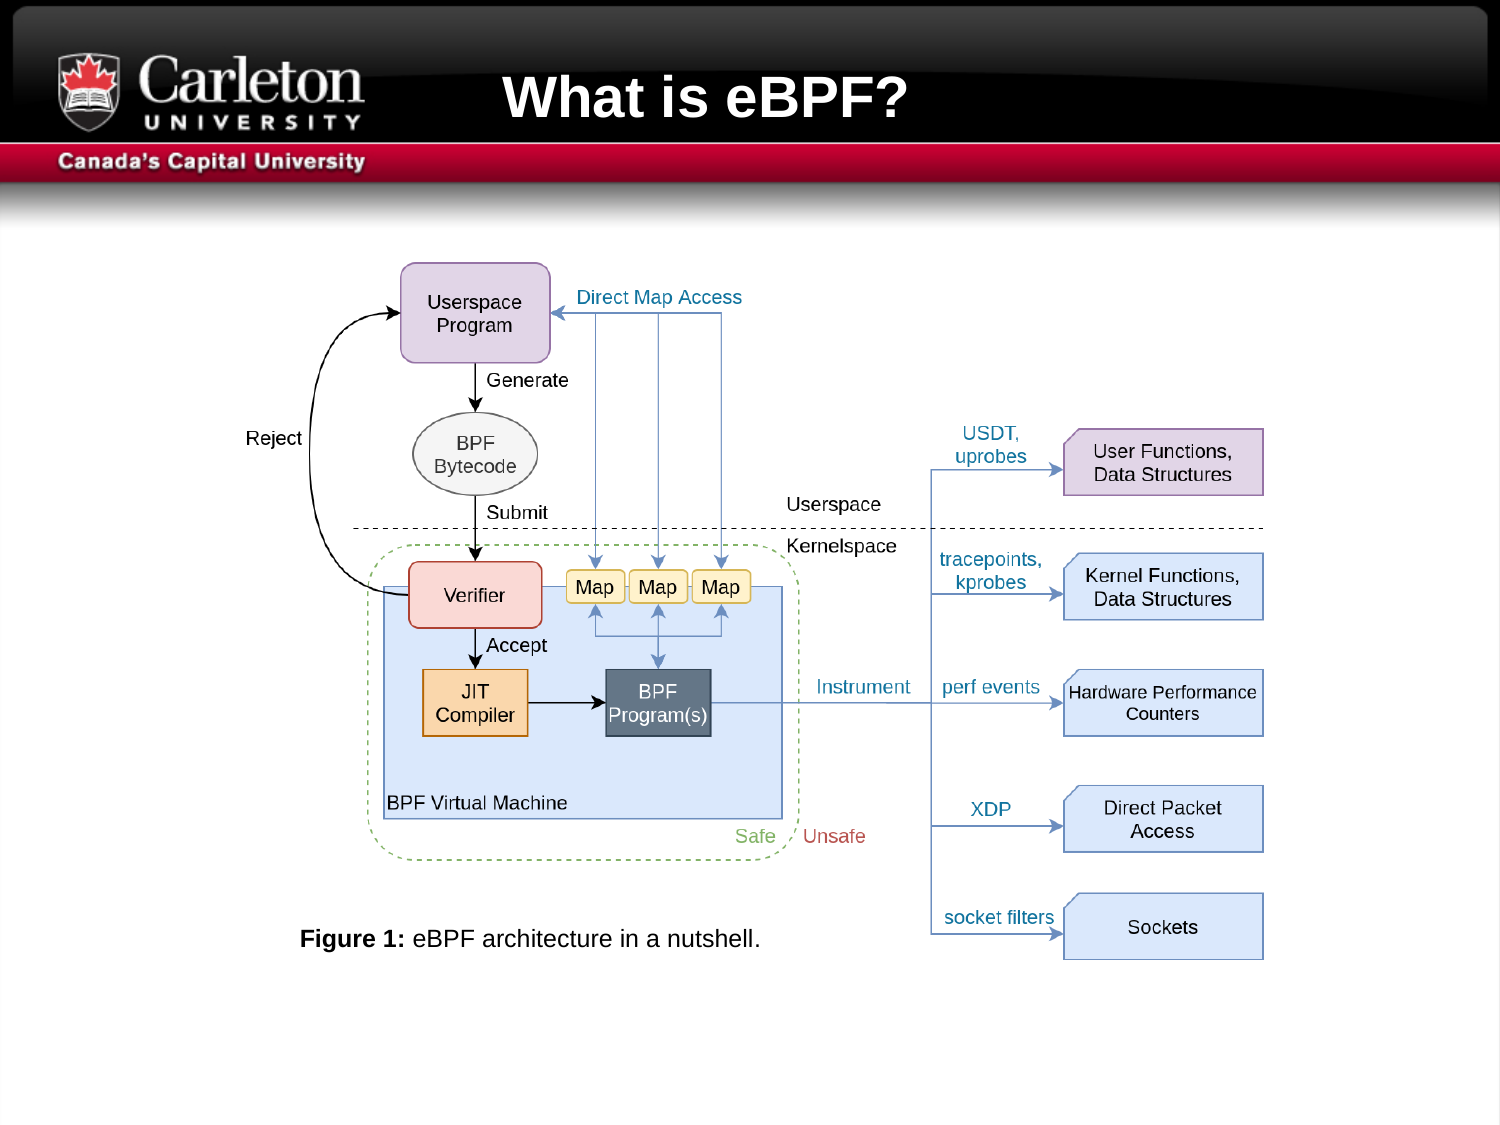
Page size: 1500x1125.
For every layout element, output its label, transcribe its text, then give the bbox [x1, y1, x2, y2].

text_box Figure 1: eBPF architecture in a nutshell. [285, 915, 856, 990]
title What is eBPF? [487, 37, 1438, 150]
picture [0, 0, 1500, 1125]
